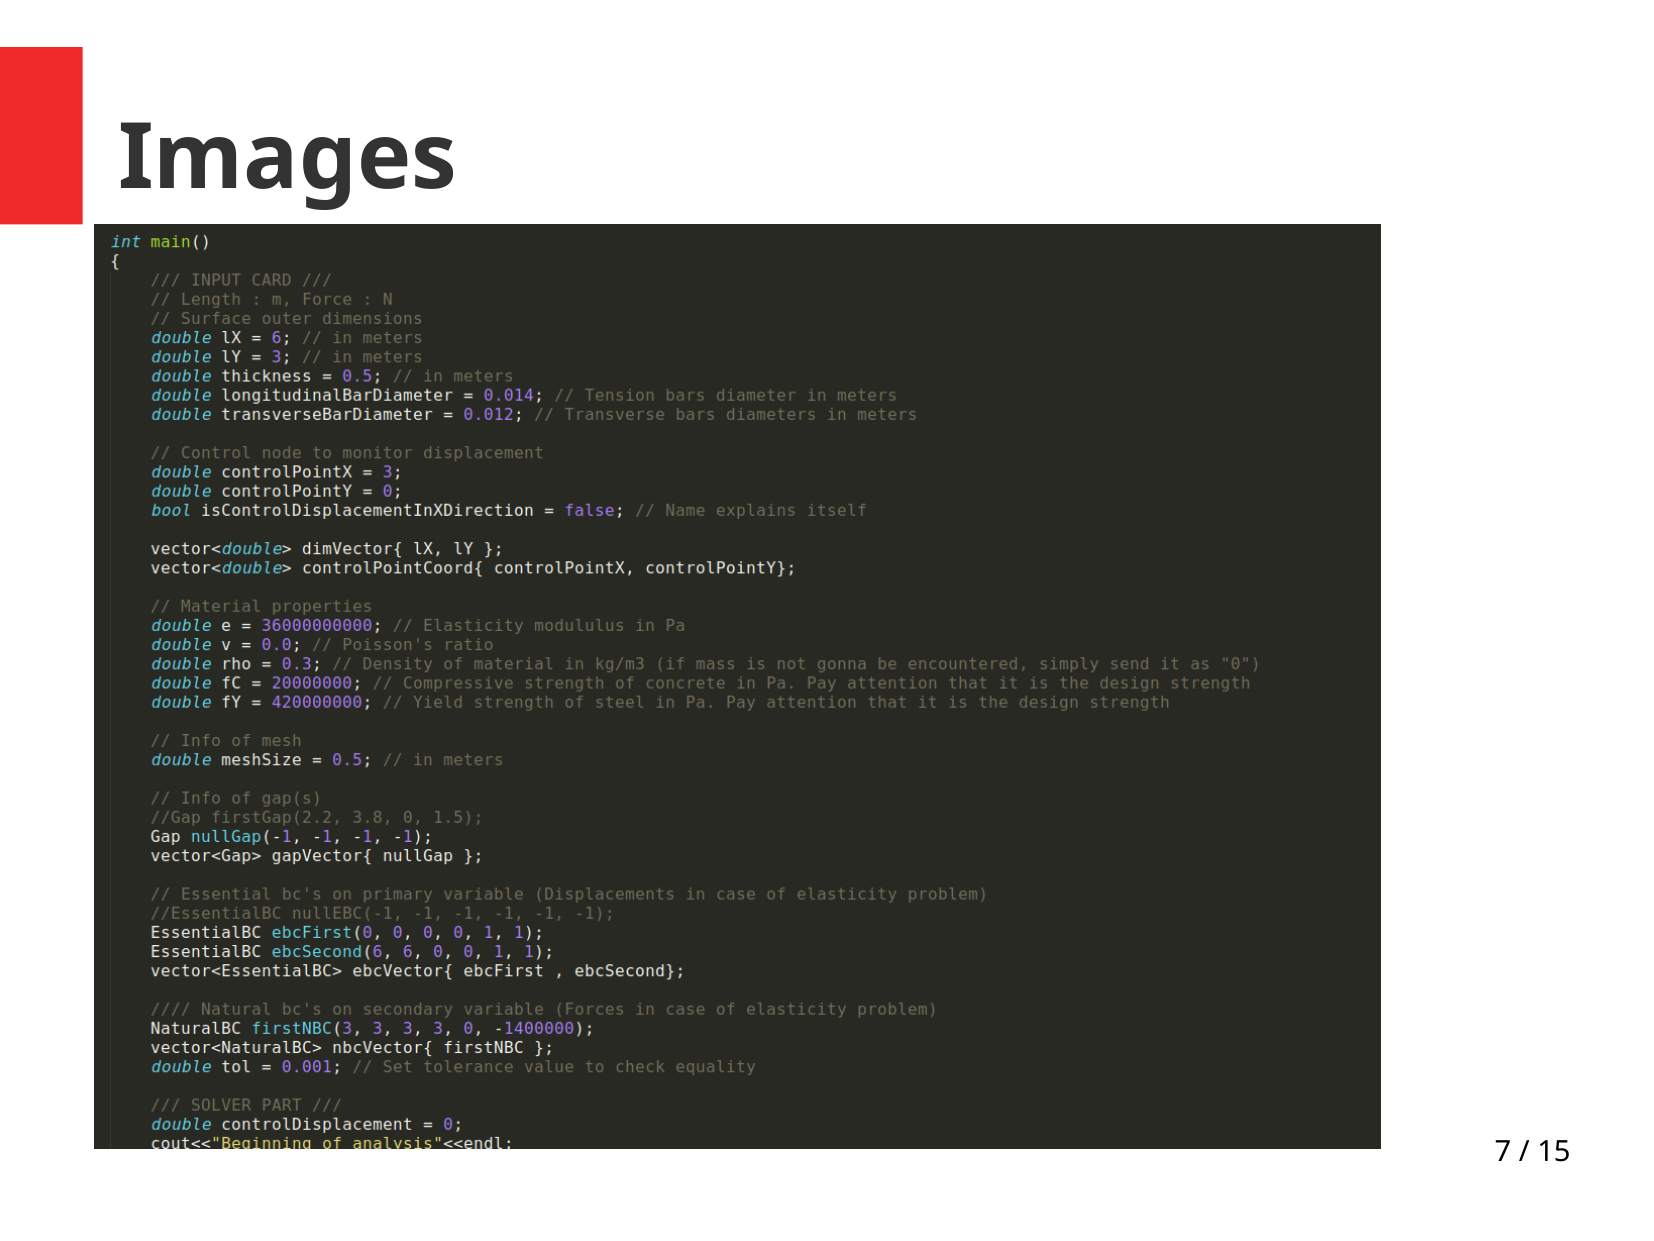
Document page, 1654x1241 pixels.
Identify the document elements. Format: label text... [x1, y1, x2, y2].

title Images [118, 49, 1571, 257]
picture [94, 224, 1381, 1149]
